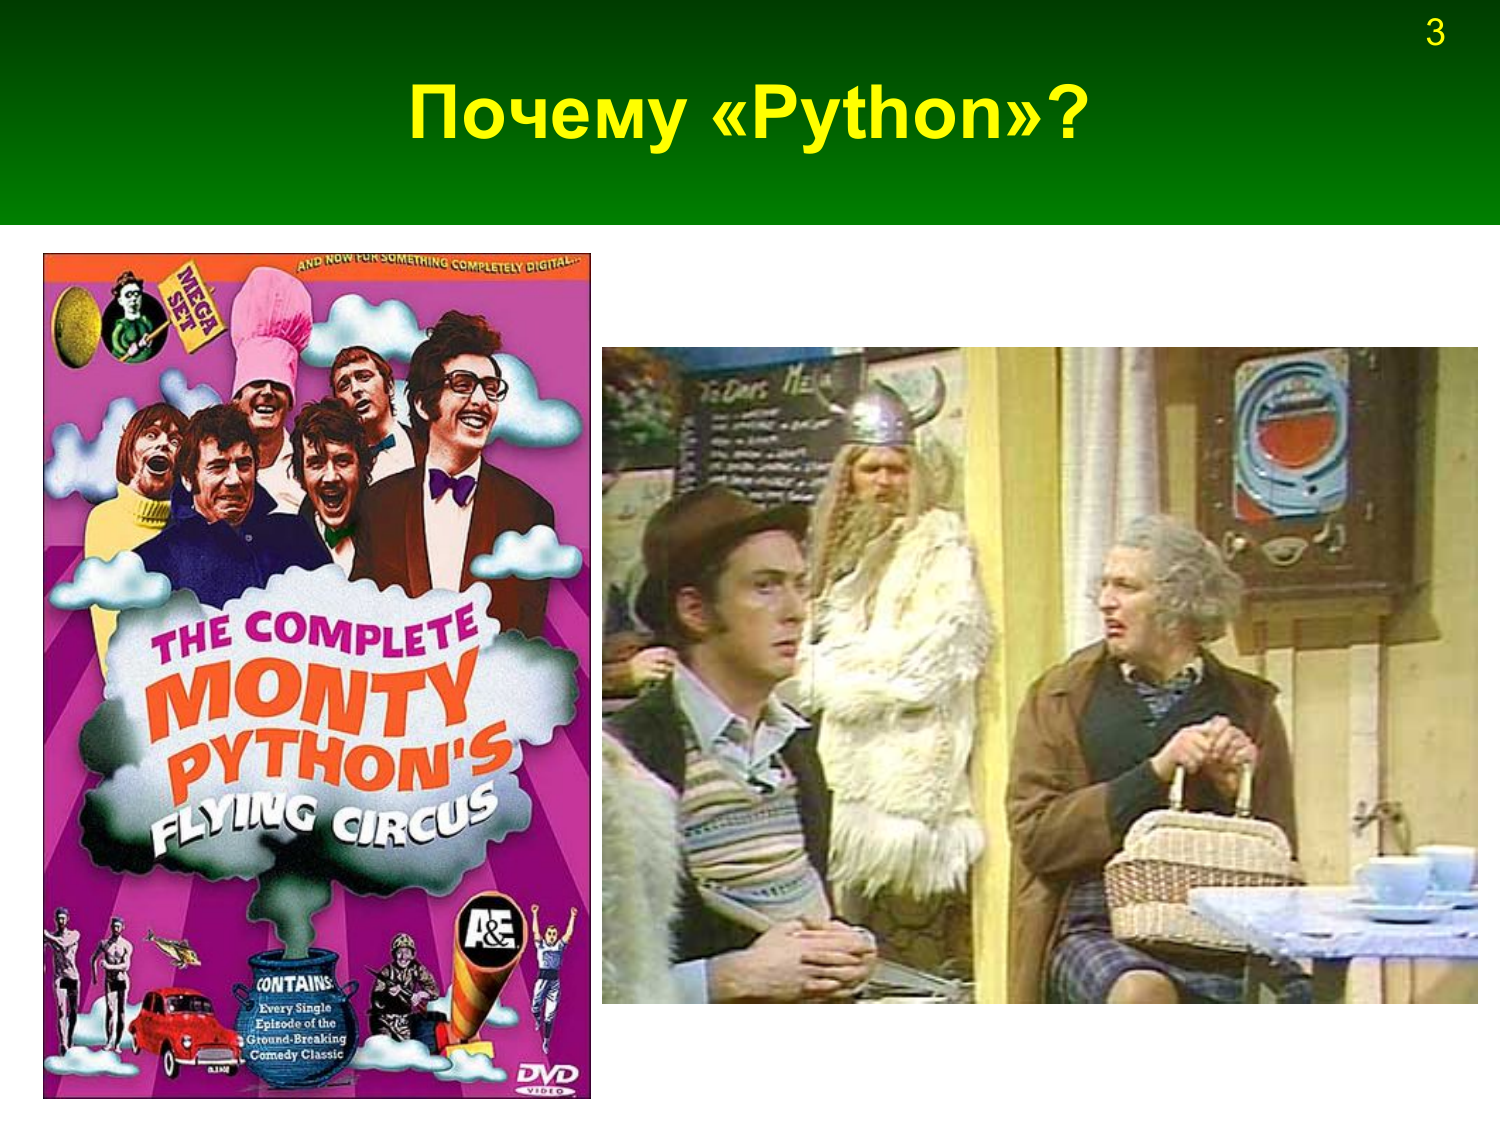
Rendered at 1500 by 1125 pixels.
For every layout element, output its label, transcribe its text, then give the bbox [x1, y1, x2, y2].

picture [43, 253, 591, 1099]
picture [602, 347, 1478, 1004]
title Почему «Python»? [112, 47, 1388, 170]
